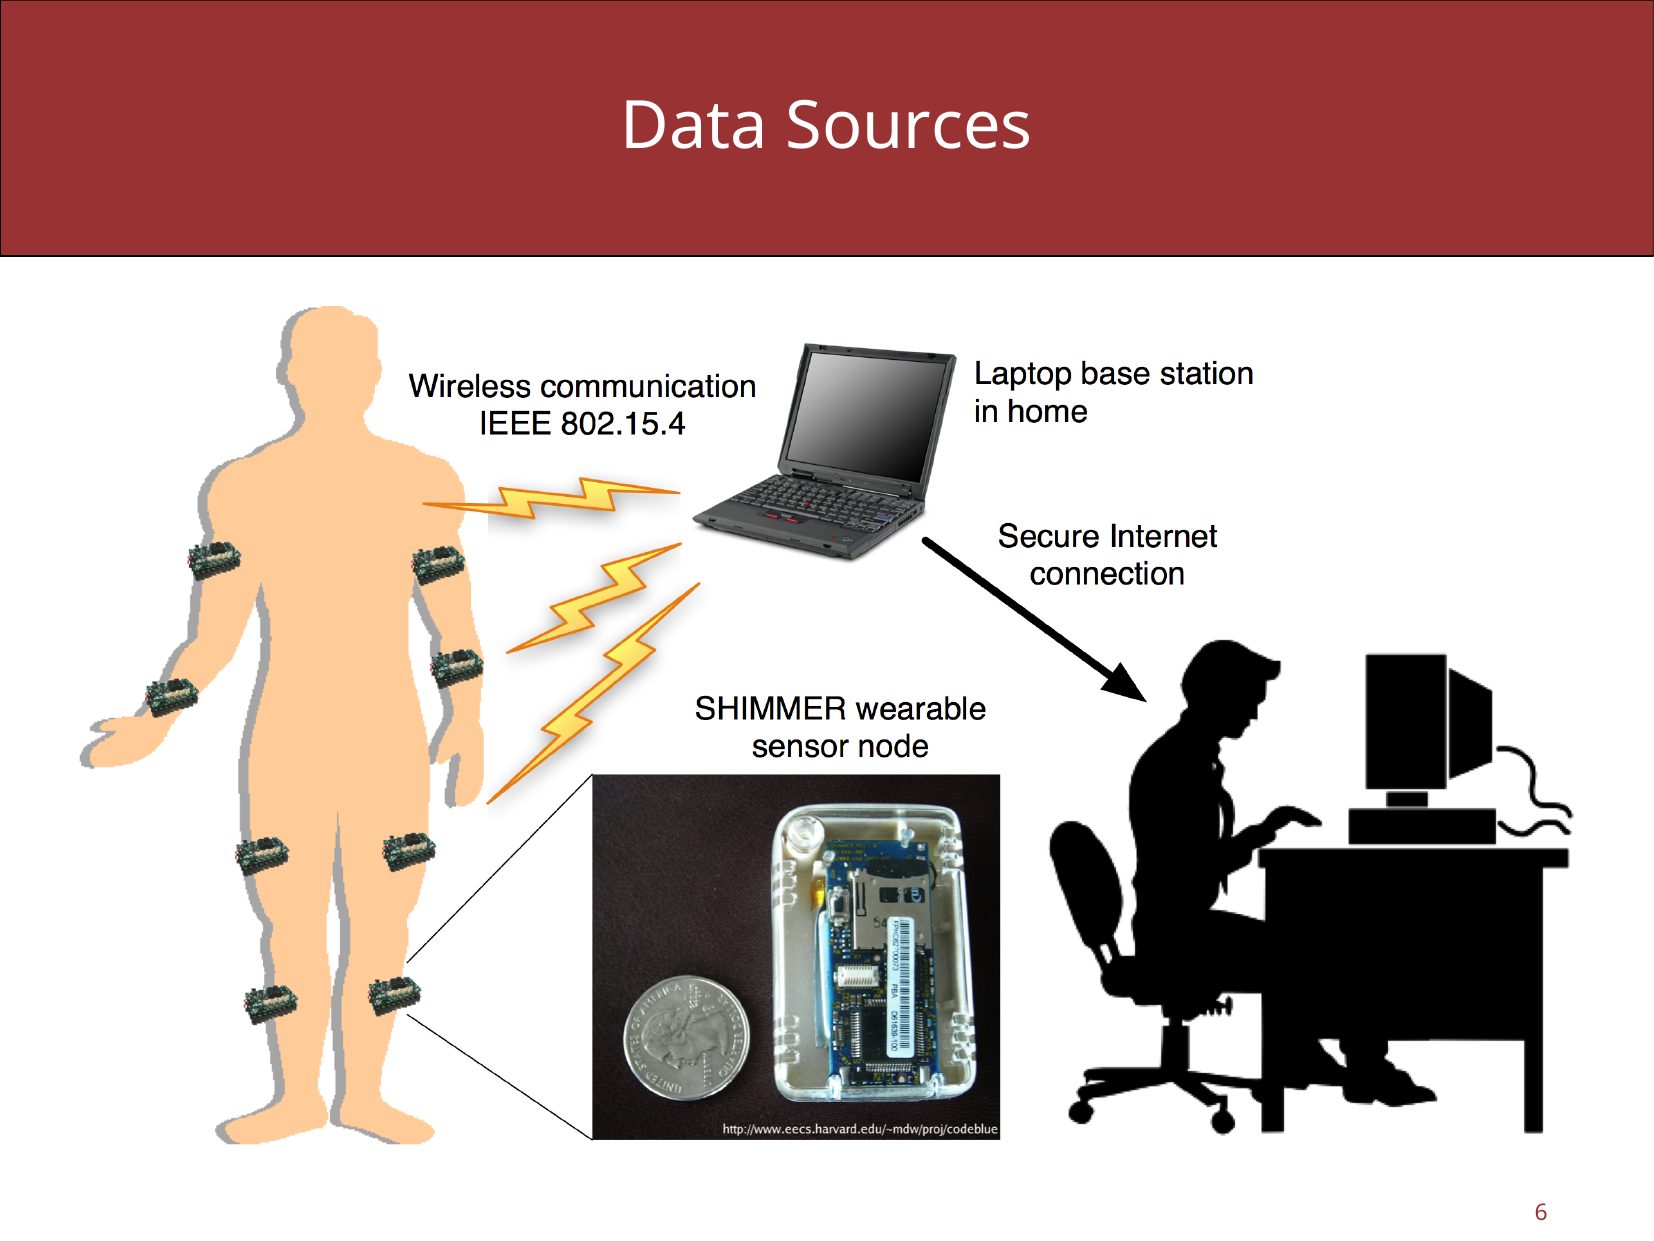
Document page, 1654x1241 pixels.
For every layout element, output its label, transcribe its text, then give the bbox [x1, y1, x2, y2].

picture [78, 306, 1579, 1149]
title Data Sources [121, 82, 1534, 163]
